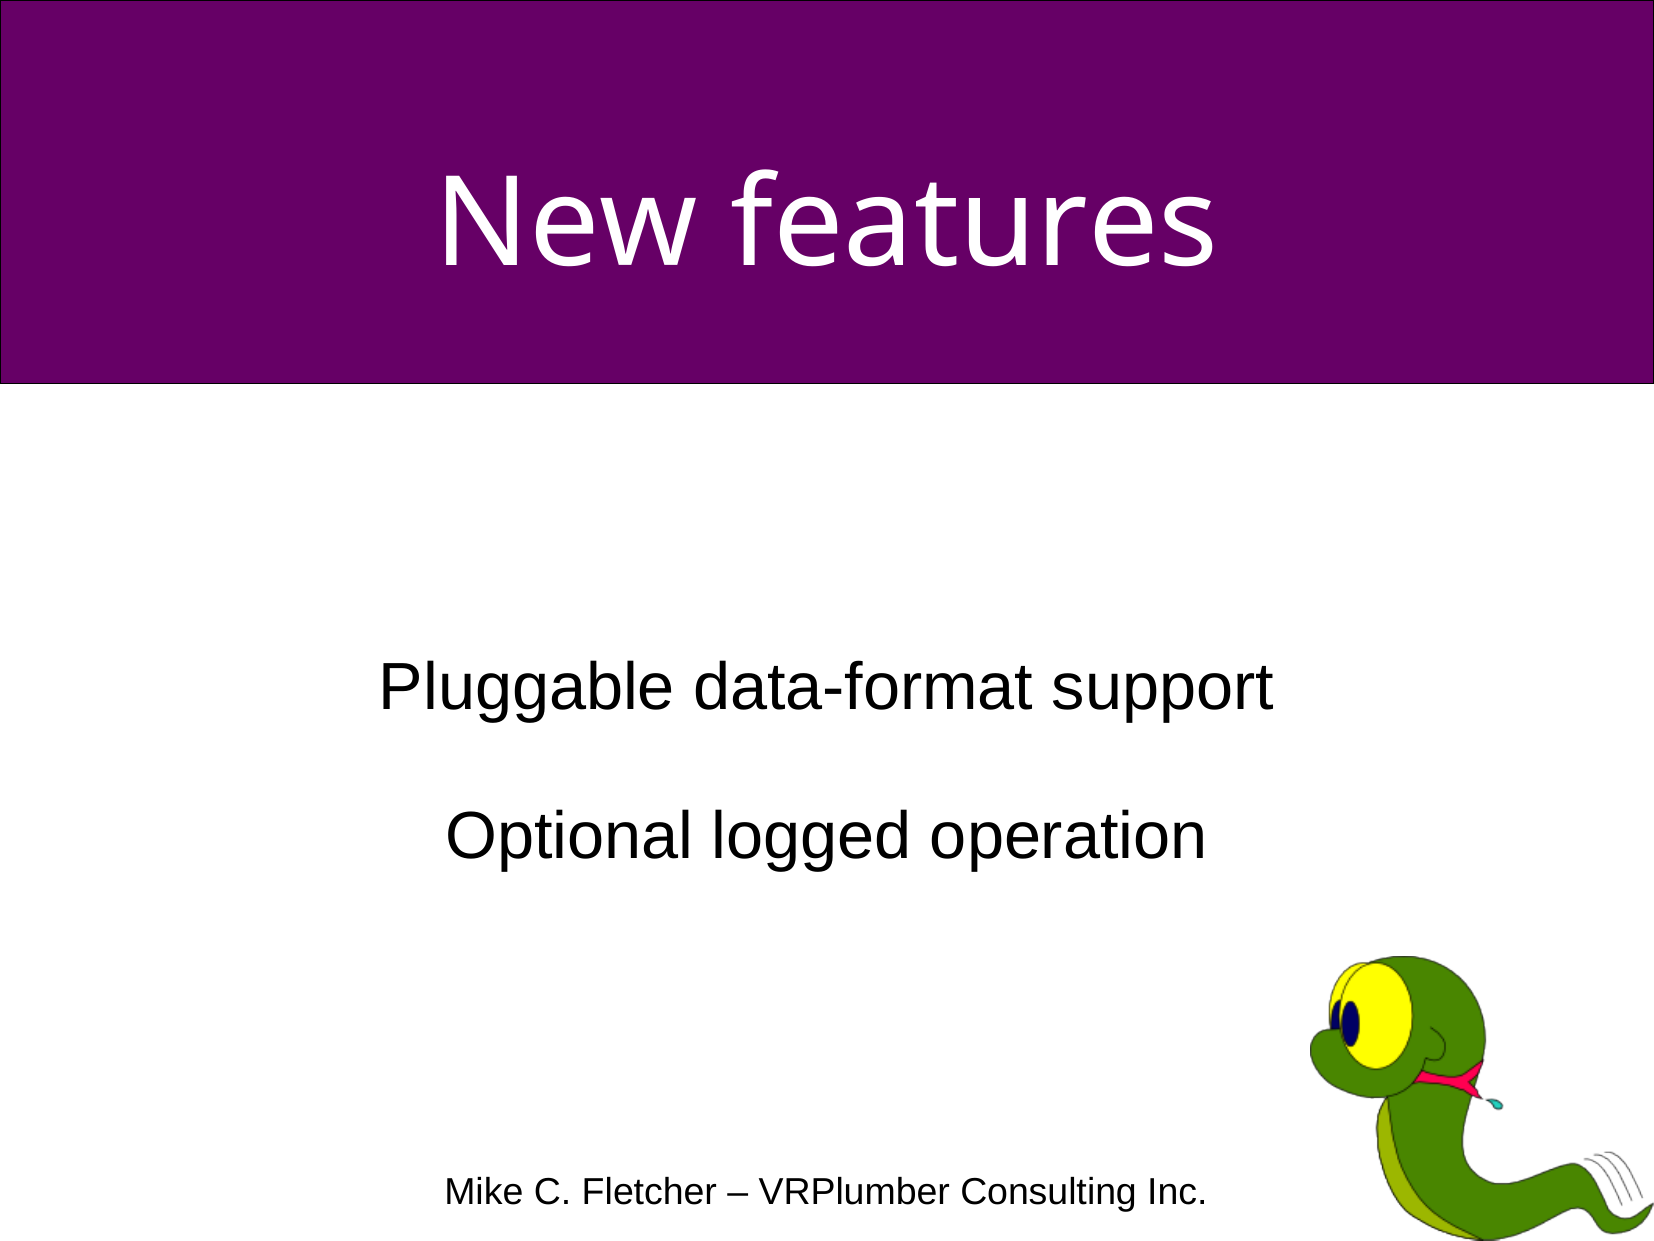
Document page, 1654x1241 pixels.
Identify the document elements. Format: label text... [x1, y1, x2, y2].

subtitle Pluggable data-format support Optional logged operation [82, 420, 1571, 1102]
title New features [82, 56, 1571, 377]
picture [1310, 956, 1654, 1241]
